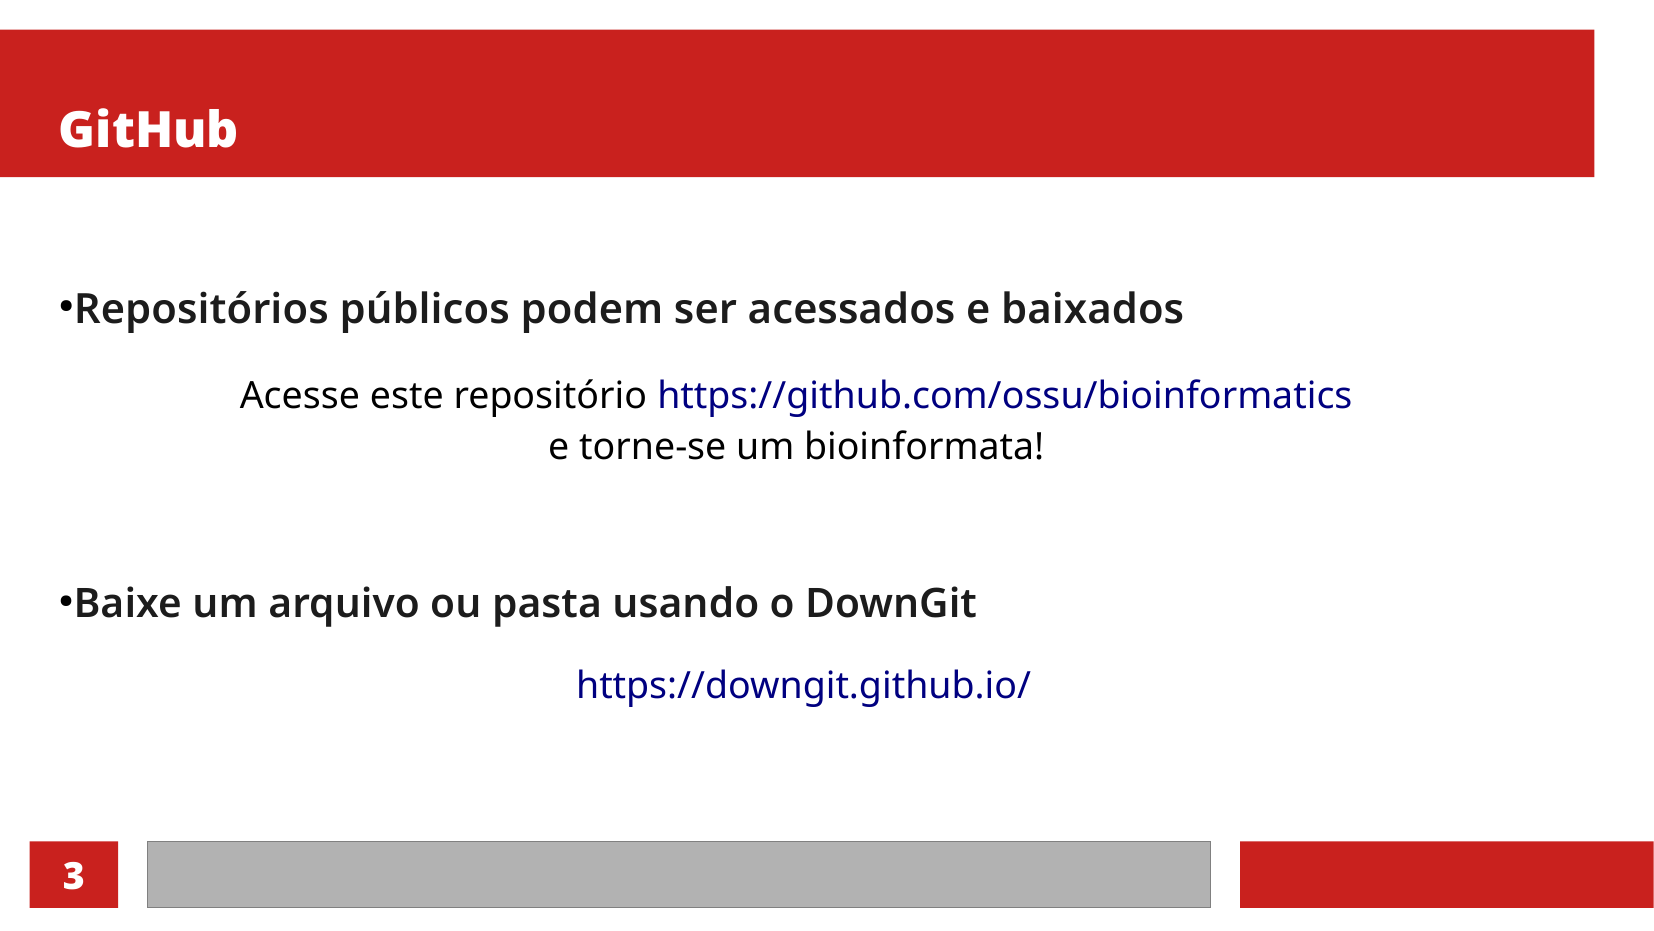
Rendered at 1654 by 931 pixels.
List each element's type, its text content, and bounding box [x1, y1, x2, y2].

text_box Acesse este repositório https://github.com/ossu/bioinformatics e torne-se um bioinformata! [225, 360, 1428, 463]
title GitHub [59, 44, 1595, 163]
list Repositórios públicos podem ser acessados e baixados Baixe um arquivo ou pasta usando o DownGit [59, 221, 1565, 798]
text_box https://downgit.github.io/ [561, 651, 1067, 711]
